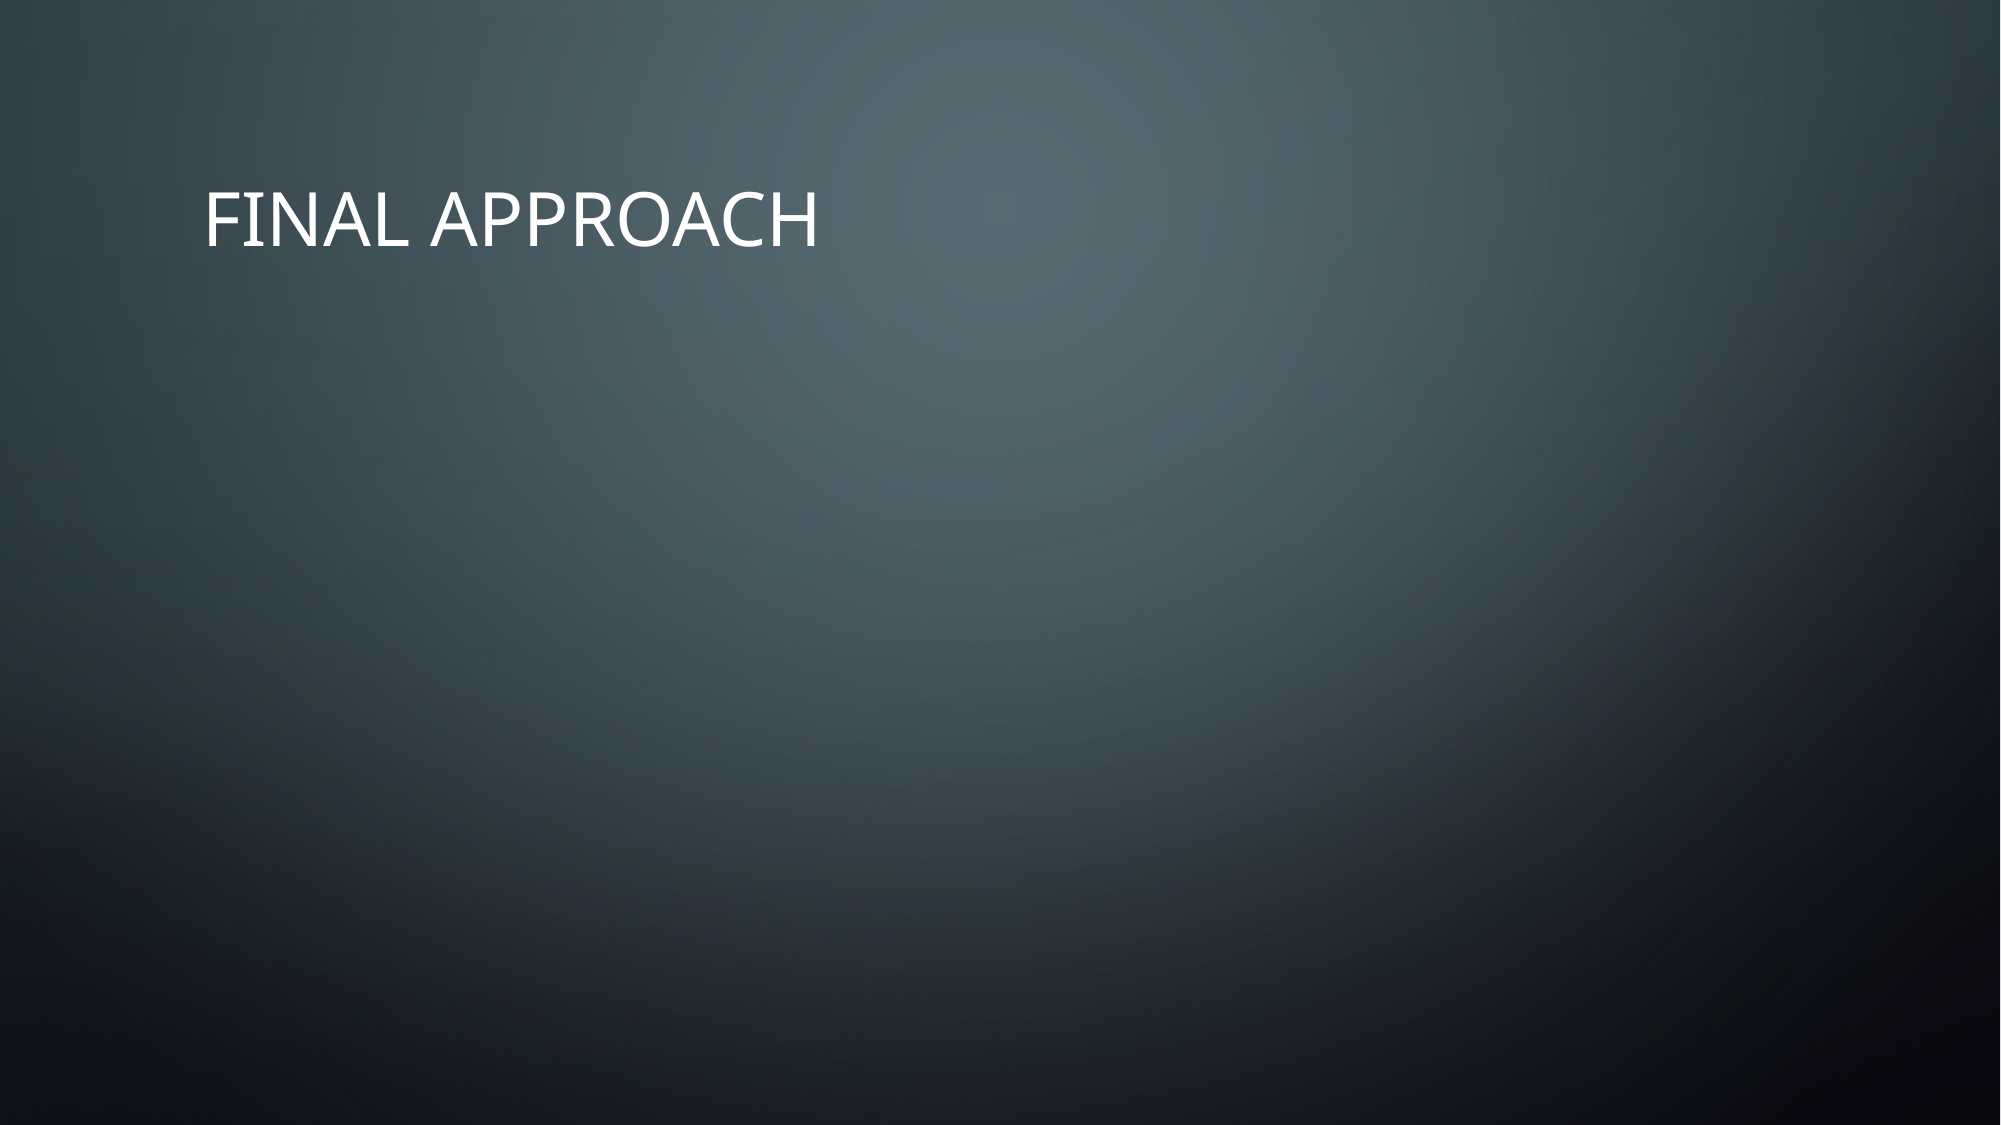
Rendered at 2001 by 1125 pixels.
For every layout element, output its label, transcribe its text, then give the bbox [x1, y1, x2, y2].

title Final Approach [187, 101, 1813, 344]
picture [0, 0, 2001, 1125]
